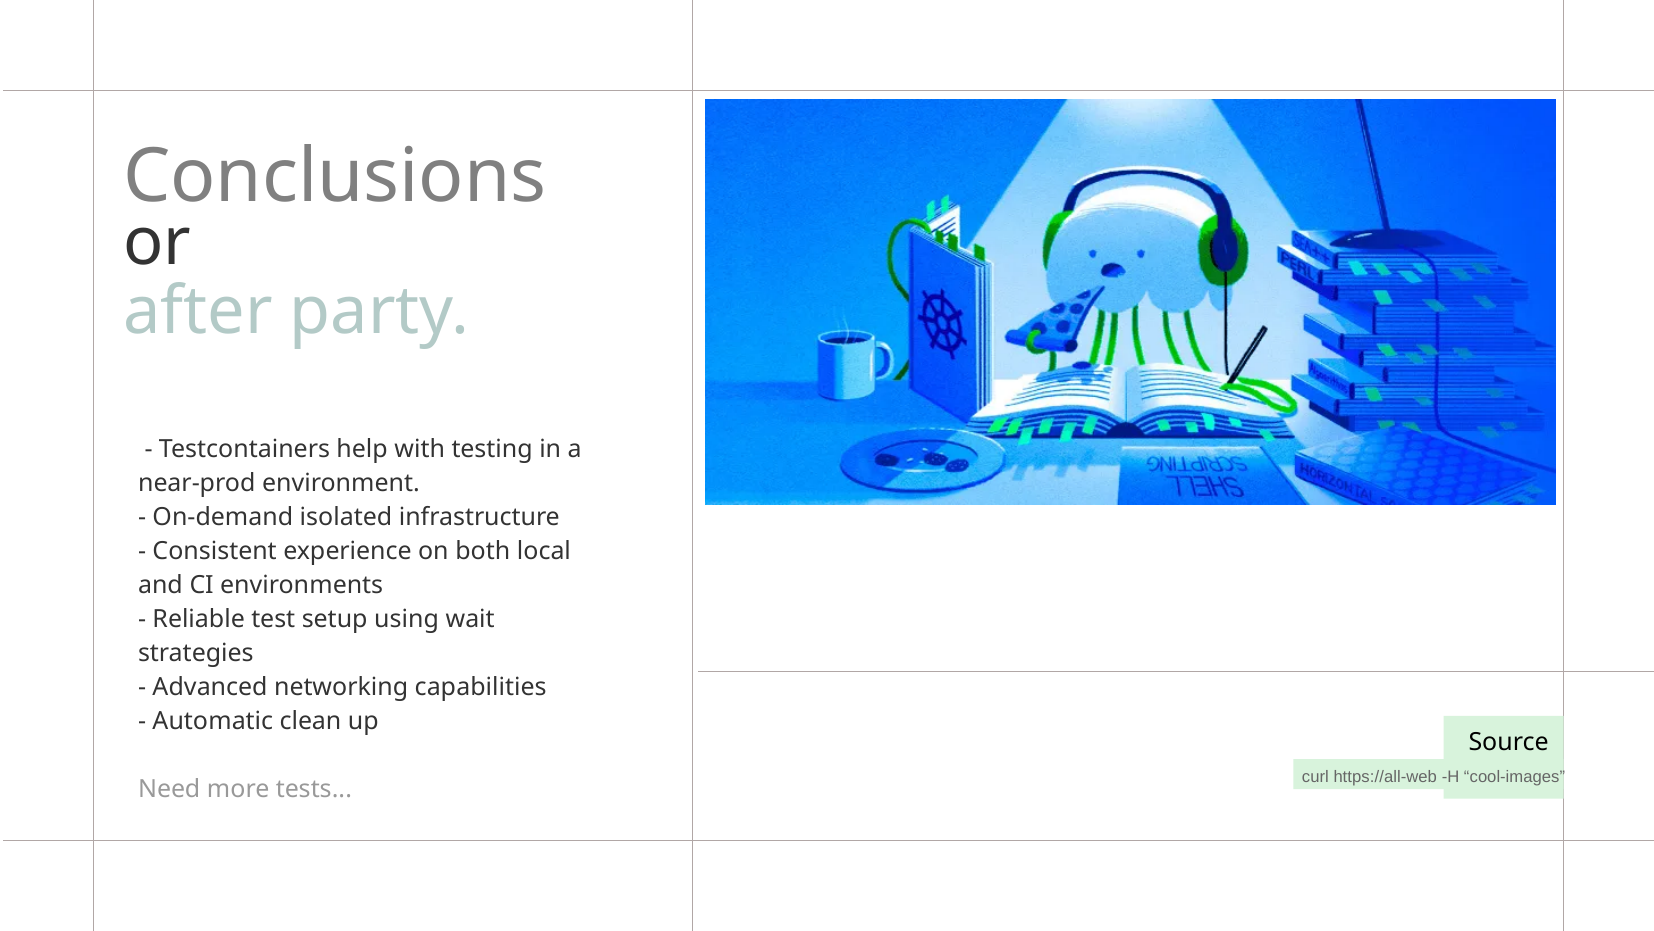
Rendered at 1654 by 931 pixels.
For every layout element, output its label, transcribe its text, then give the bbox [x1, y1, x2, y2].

text_box curl https://all-web -H “cool-images” [1287, 759, 1593, 831]
text_box - Testcontainers help with testing in a near-prod environment. - On-demand isolated infrastructure - Consistent experience on both local and CI environments - Reliable test setup using wait strategies - Advanced networking capabilities - Automatic clean up Need more tests... [123, 423, 604, 813]
text_box after party. [108, 254, 499, 451]
text_box Conclusions [108, 113, 619, 334]
picture [705, 99, 1556, 505]
text_box or [108, 185, 514, 292]
